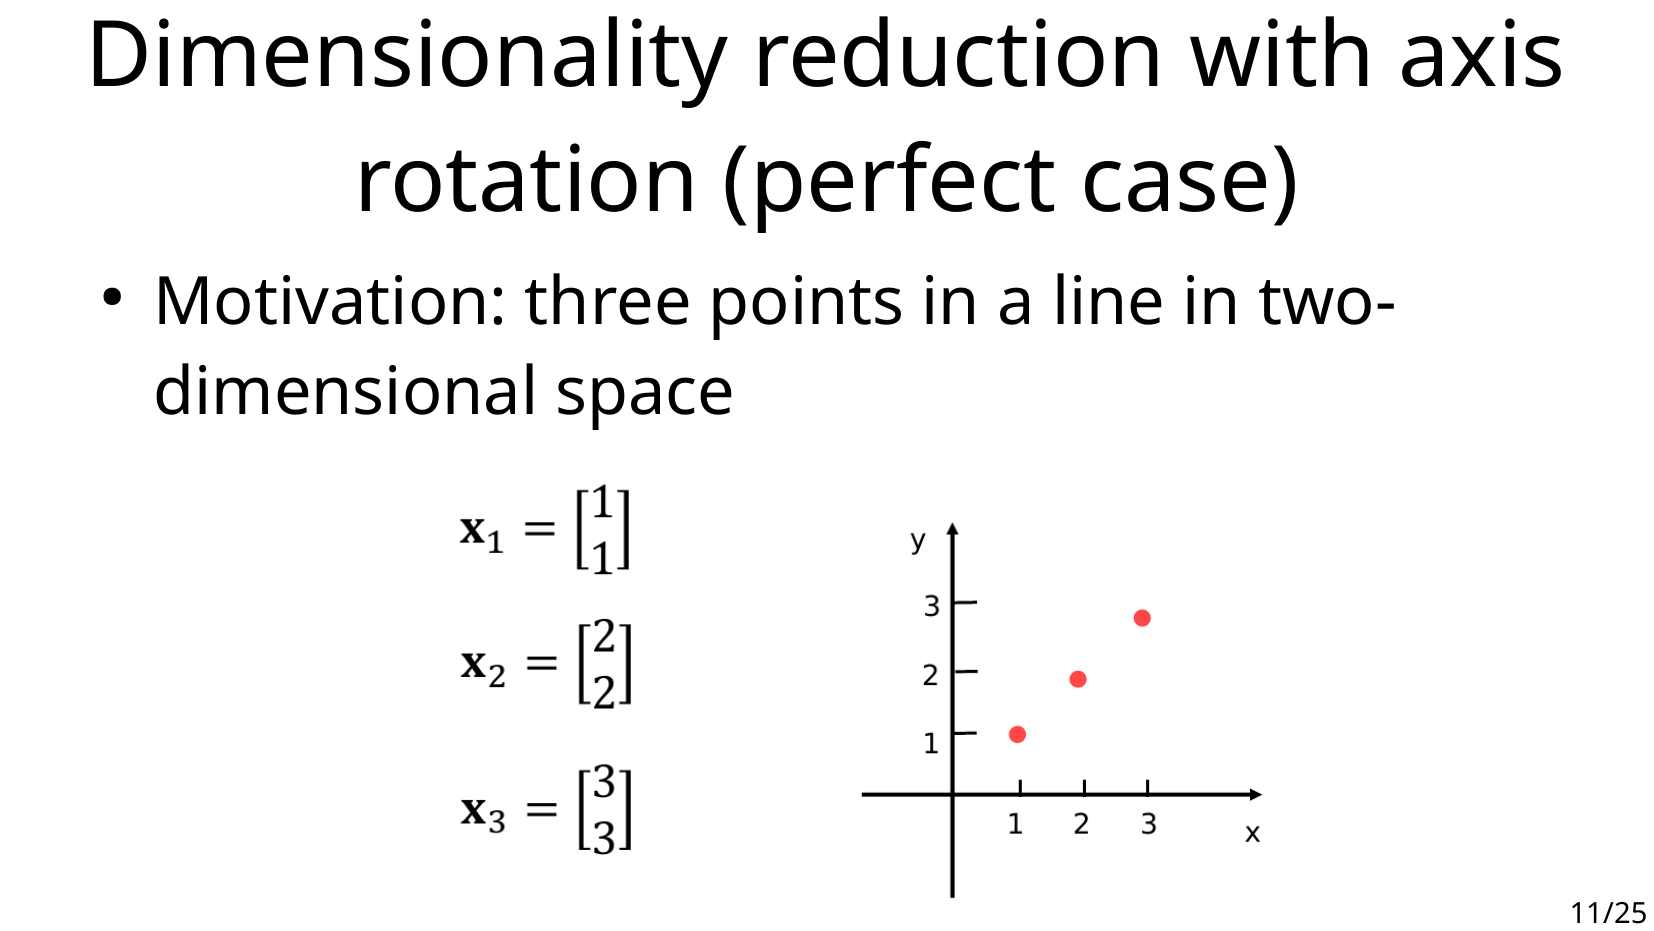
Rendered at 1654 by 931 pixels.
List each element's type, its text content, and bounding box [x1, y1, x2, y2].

picture [425, 446, 1306, 912]
list Motivation: three points in a line in two-dimensional space [82, 253, 1571, 793]
title Dimensionality reduction with axis rotation (perfect case) [82, 1, 1571, 226]
